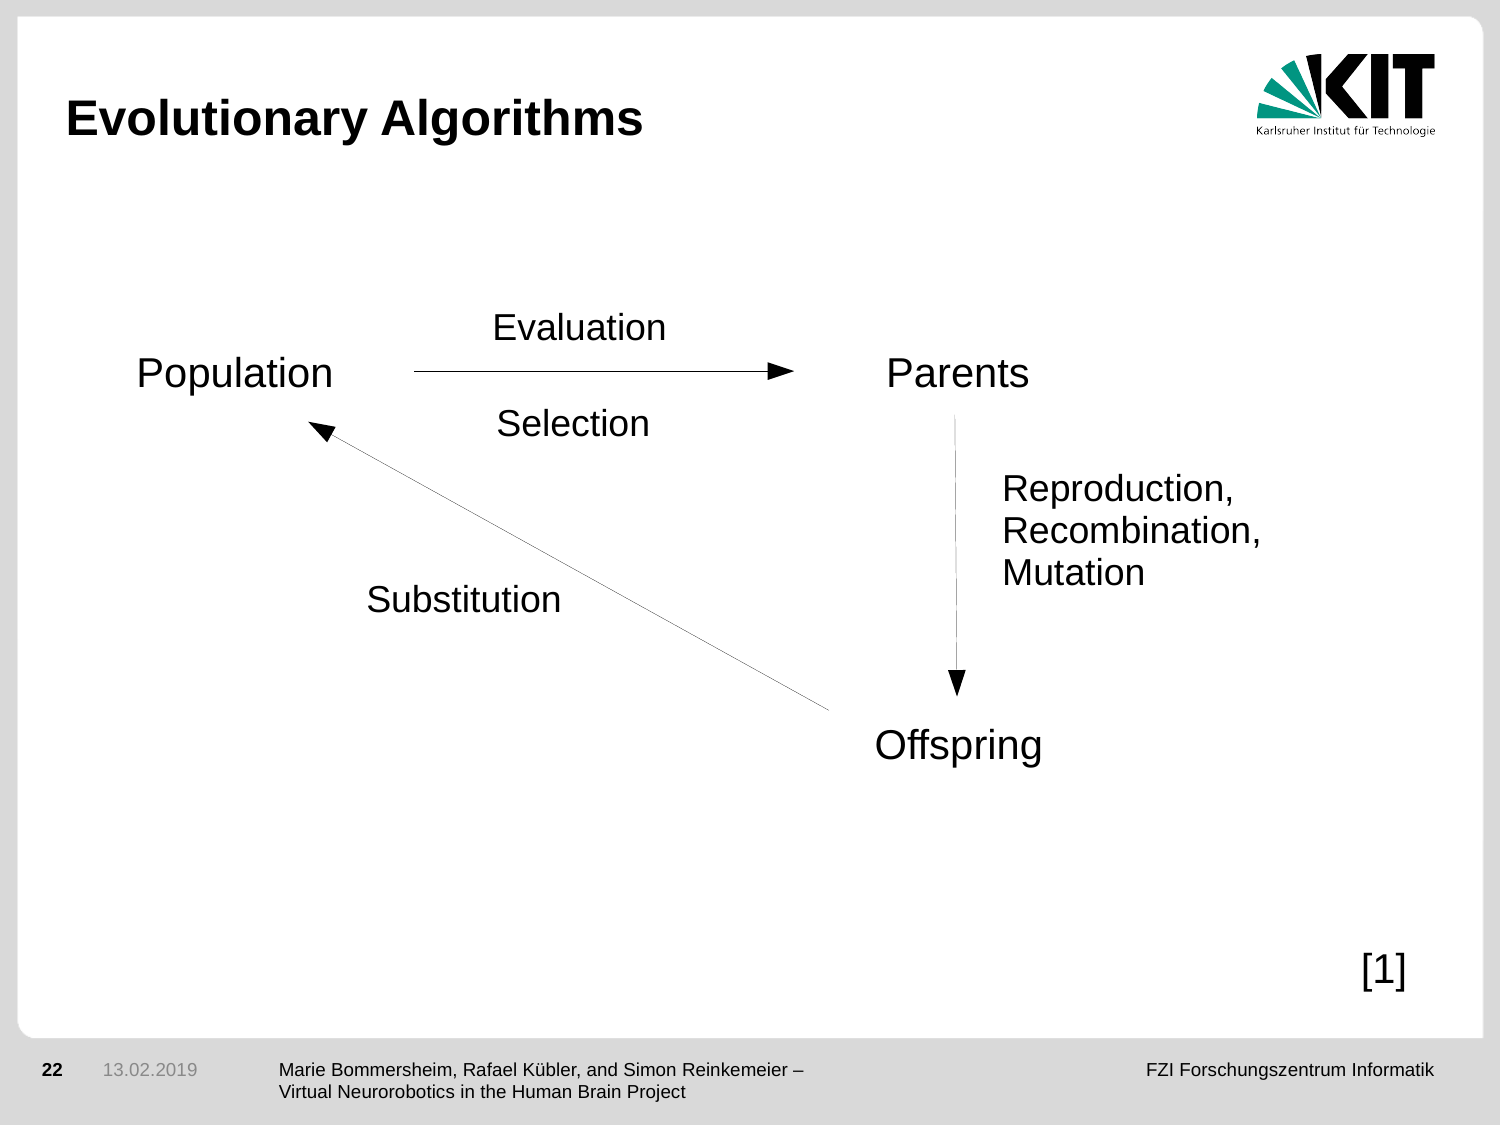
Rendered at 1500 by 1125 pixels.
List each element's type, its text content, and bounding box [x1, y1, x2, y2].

text_box Evaluation [477, 299, 682, 357]
slide_number <Foliennummer> [41, 1057, 96, 1106]
text_box Selection [481, 394, 678, 452]
title Evolutionary Algorithms [65, 64, 1192, 147]
text_box Reproduction, Recombination, Mutation [987, 460, 1288, 601]
text_box Substitution [351, 571, 616, 628]
slide_number 13.02.2019 [102, 1057, 272, 1118]
picture [0, 0, 1500, 1125]
list Population Parents Offspring [1] [65, 197, 1435, 1002]
